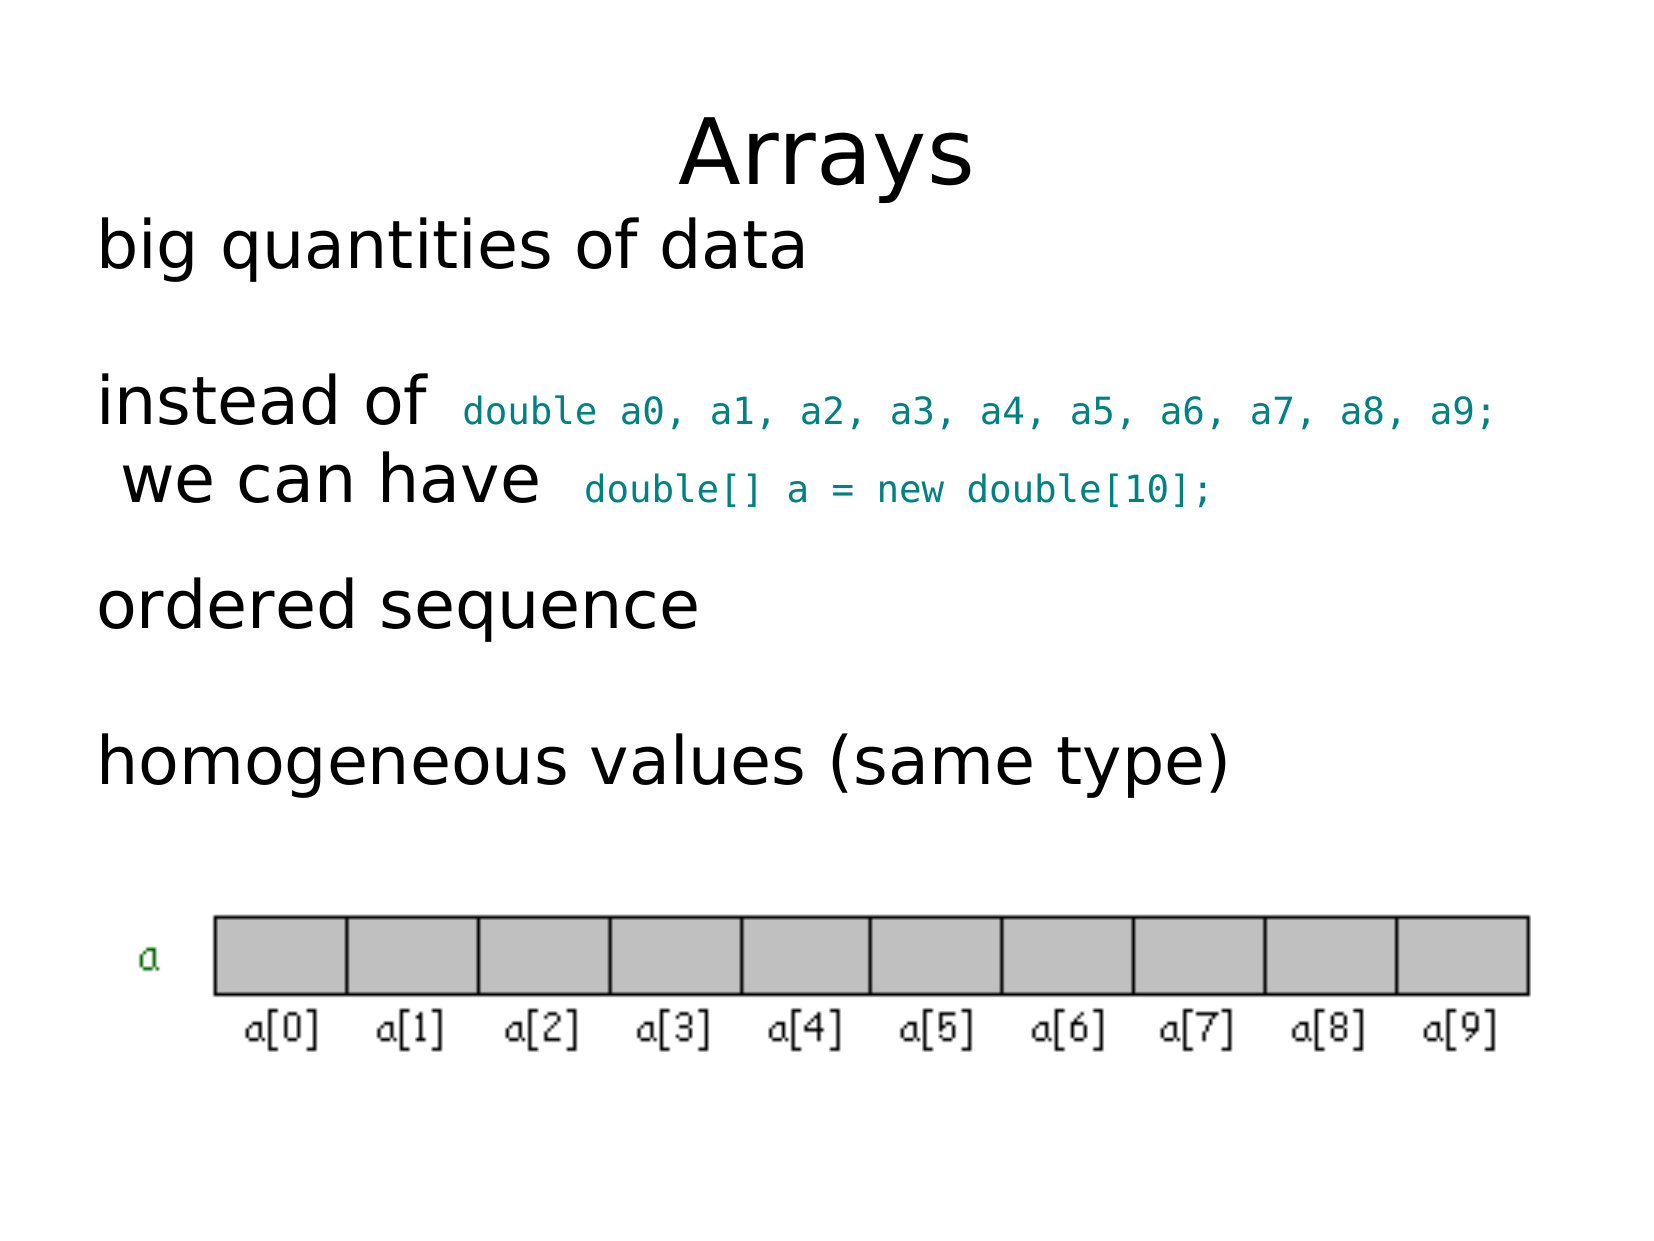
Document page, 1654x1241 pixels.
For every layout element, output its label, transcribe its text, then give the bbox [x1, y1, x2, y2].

picture [112, 862, 1576, 1097]
title Arrays [82, 49, 1571, 257]
subtitle big quantities of data instead of double a0, a1, a2, a3, a4, a5, a6, a7, a8, a9; we can have double[] a = new double[10]; ordered sequence homogeneous values (same type) [75, 207, 1564, 955]
